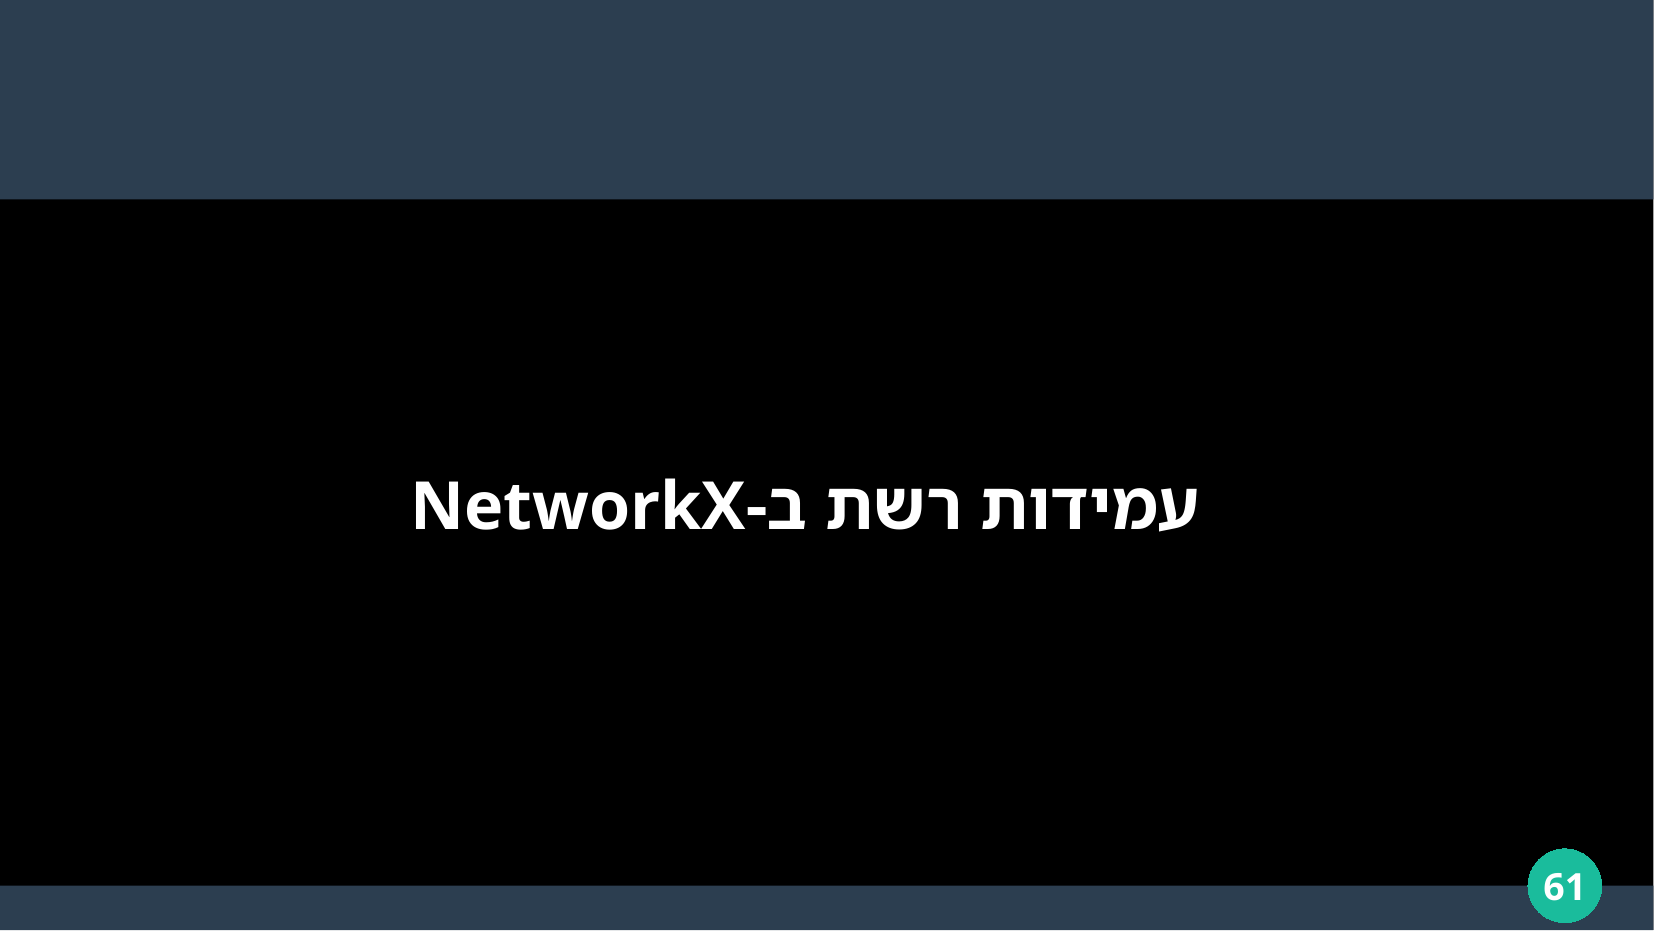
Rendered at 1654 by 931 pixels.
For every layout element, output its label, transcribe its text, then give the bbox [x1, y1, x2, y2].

title עמידות רשת ב-NetworkX [225, 444, 1386, 563]
